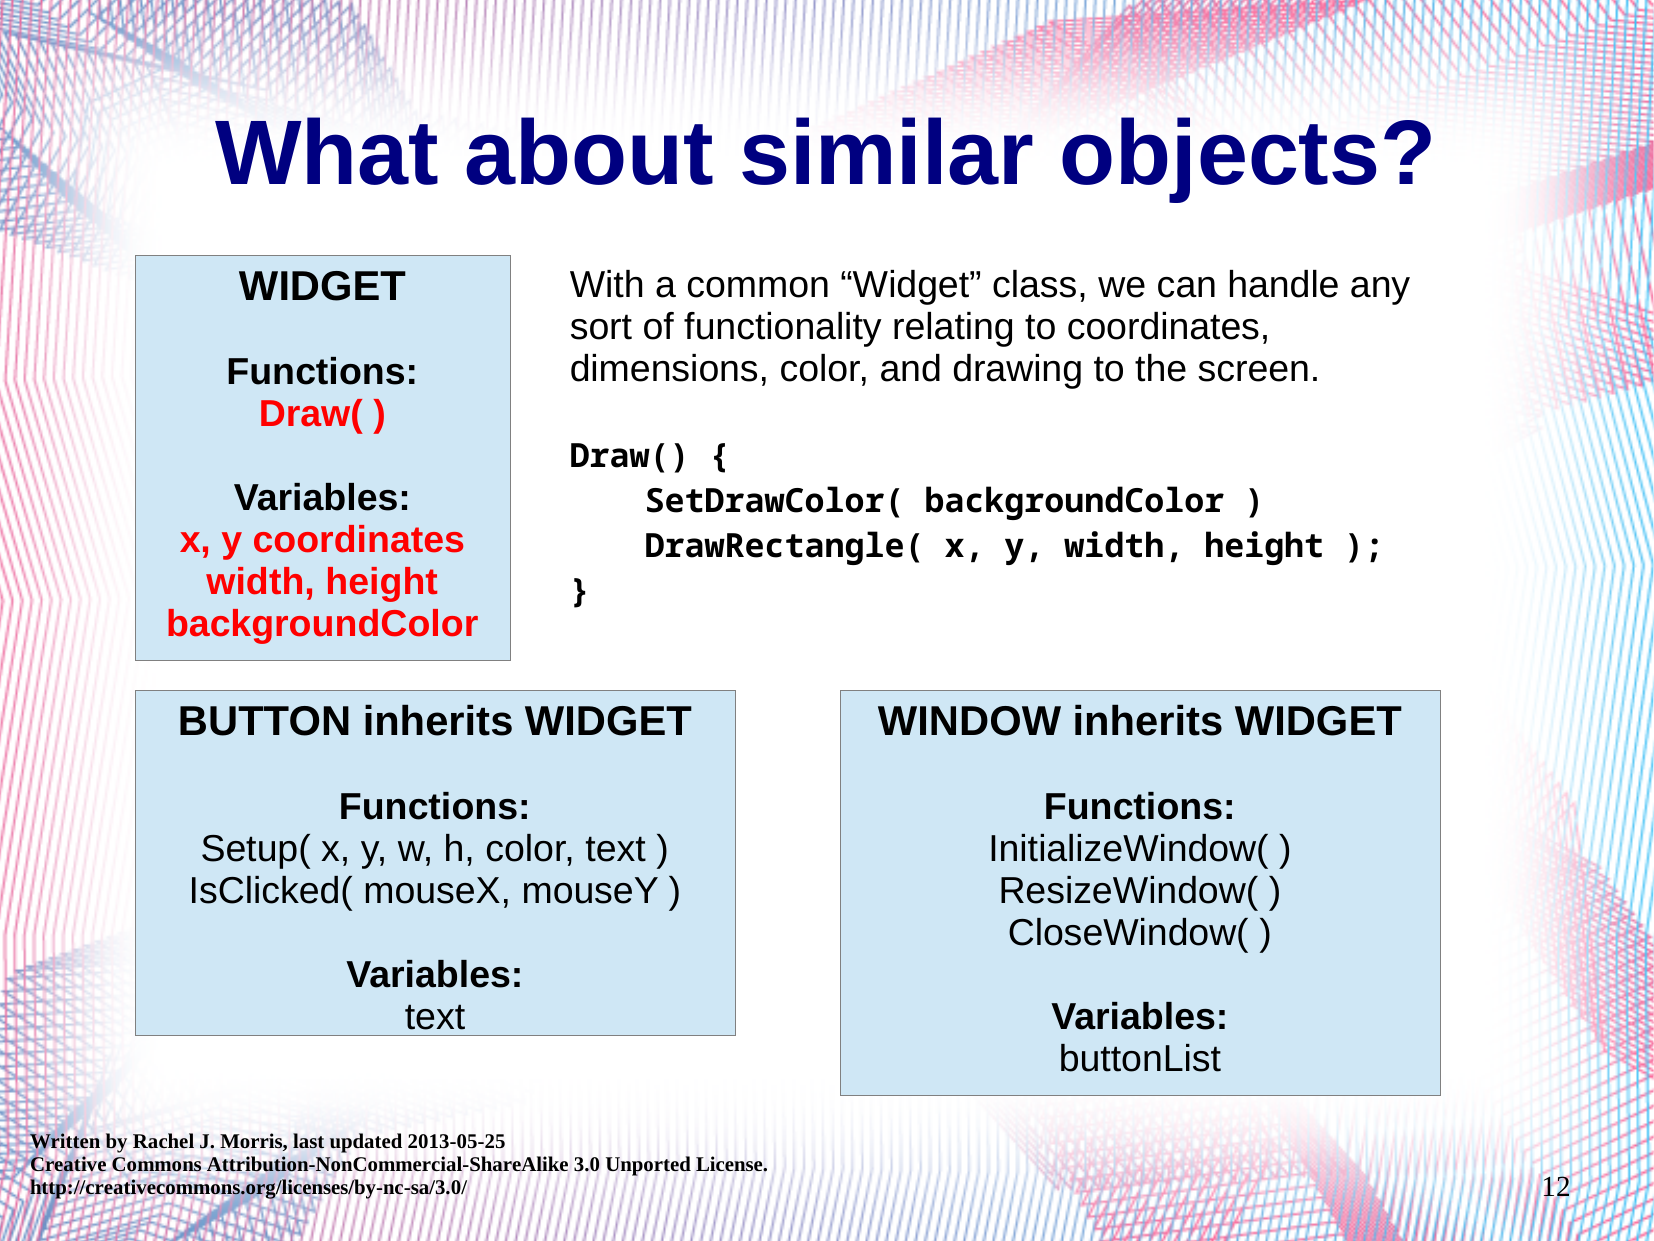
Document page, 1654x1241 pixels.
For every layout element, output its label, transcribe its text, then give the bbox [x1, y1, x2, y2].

text_box With a common “Widget” class, we can handle any sort of functionality relating to coordinates, dimensions, color, and drawing to the screen. Draw() { SetDrawColor( backgroundColor ) DrawRectangle( x, y, width, height ); } [555, 256, 1456, 599]
title What about similar objects? [82, 49, 1571, 257]
text_box WIDGET Functions: Draw( ) Variables: x, y coordinates width, height backgroundColor [135, 255, 511, 661]
text_box WINDOW inherits WIDGET Functions: InitializeWindow( ) ResizeWindow( ) CloseWindow( ) Variables: buttonList [840, 690, 1441, 1096]
picture [0, 0, 1654, 1241]
text_box BUTTON inherits WIDGET Functions: Setup( x, y, w, h, color, text ) IsClicked( mouseX, mouseY ) Variables: text [135, 690, 736, 1036]
